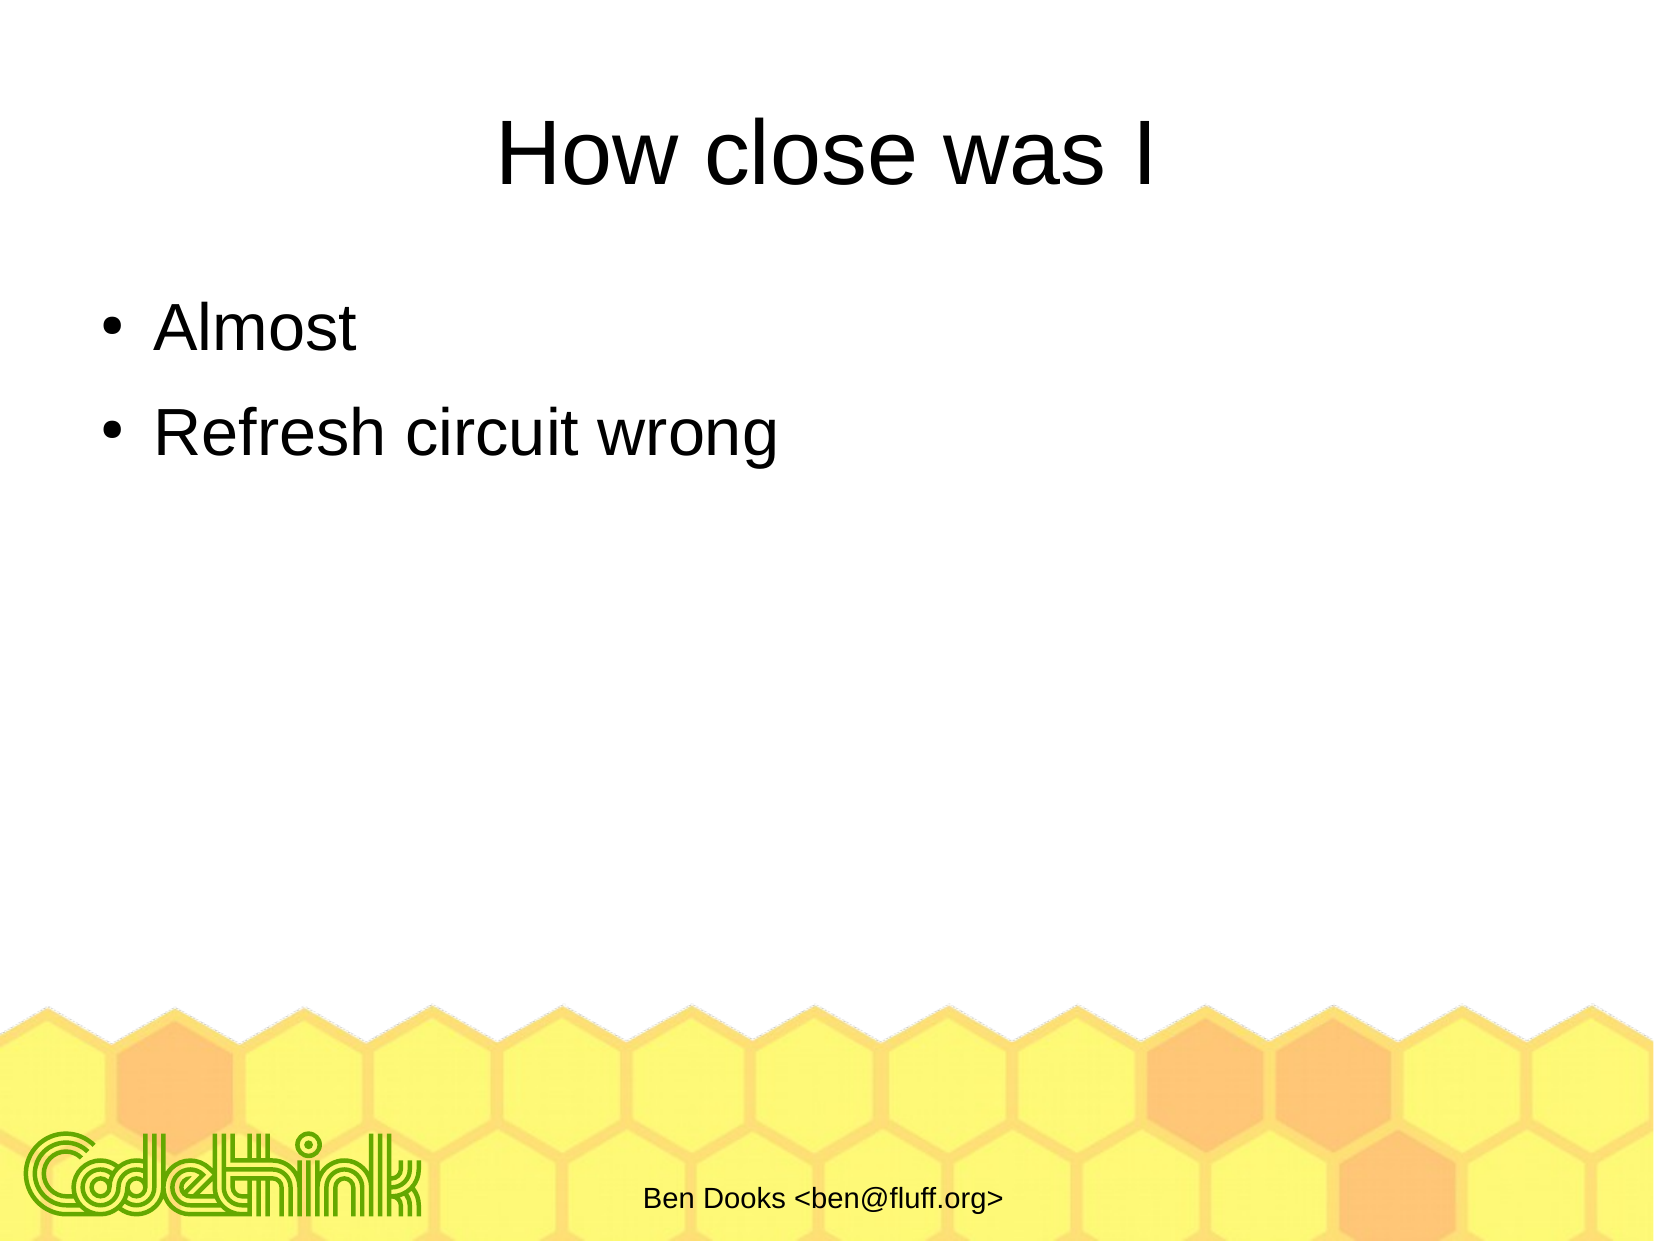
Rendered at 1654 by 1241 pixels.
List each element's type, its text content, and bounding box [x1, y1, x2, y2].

picture [0, 1001, 1654, 1241]
list Almost Refresh circuit wrong [82, 290, 1571, 1010]
title How close was I [82, 49, 1571, 257]
